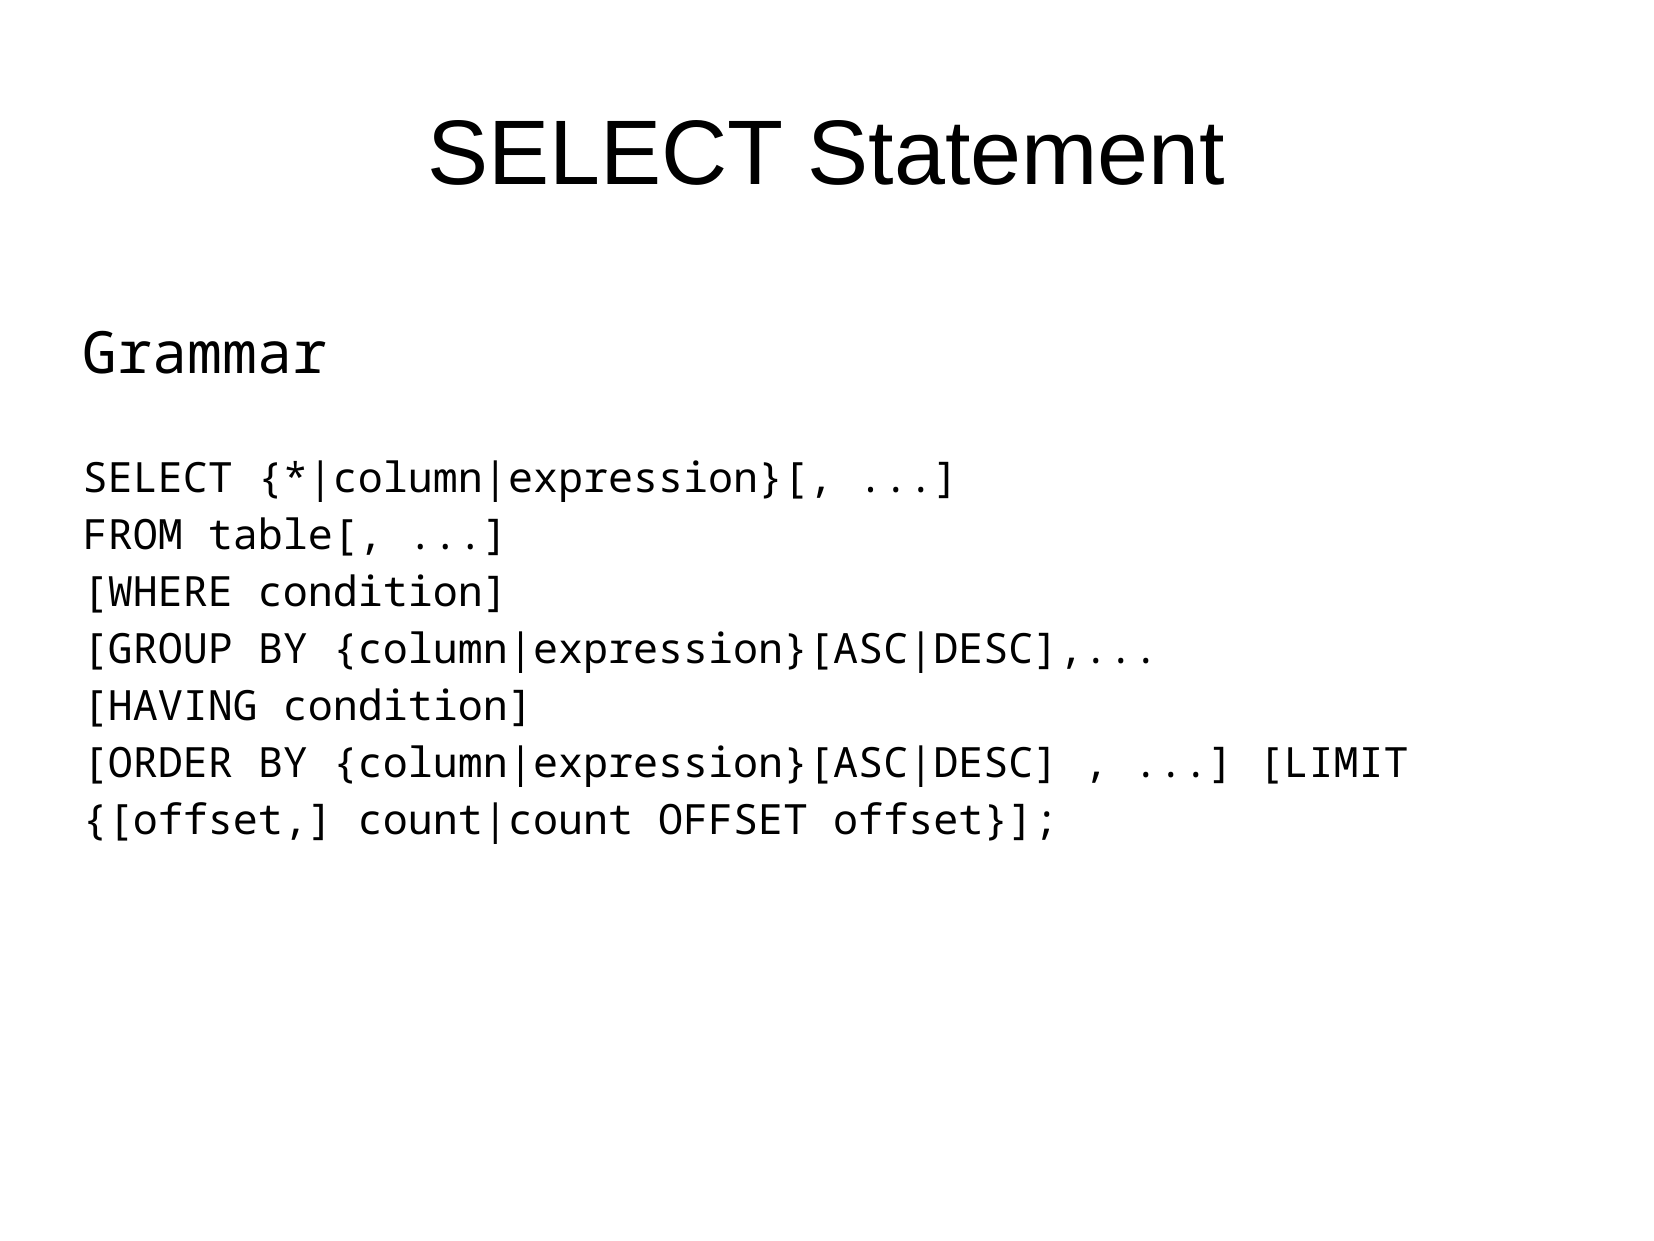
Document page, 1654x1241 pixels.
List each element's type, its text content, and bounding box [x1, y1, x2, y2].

subtitle Grammar SELECT {*|column|expression}[, ...] FROM table[, ...] [WHERE condition] [GROUP BY {column|expression}[ASC|DESC],... [HAVING condition] [ORDER BY {column|expression}[ASC|DESC] , ...] [LIMIT {[offset,] count|count OFFSET offset}]; [82, 330, 1571, 886]
title SELECT Statement [82, 49, 1571, 257]
